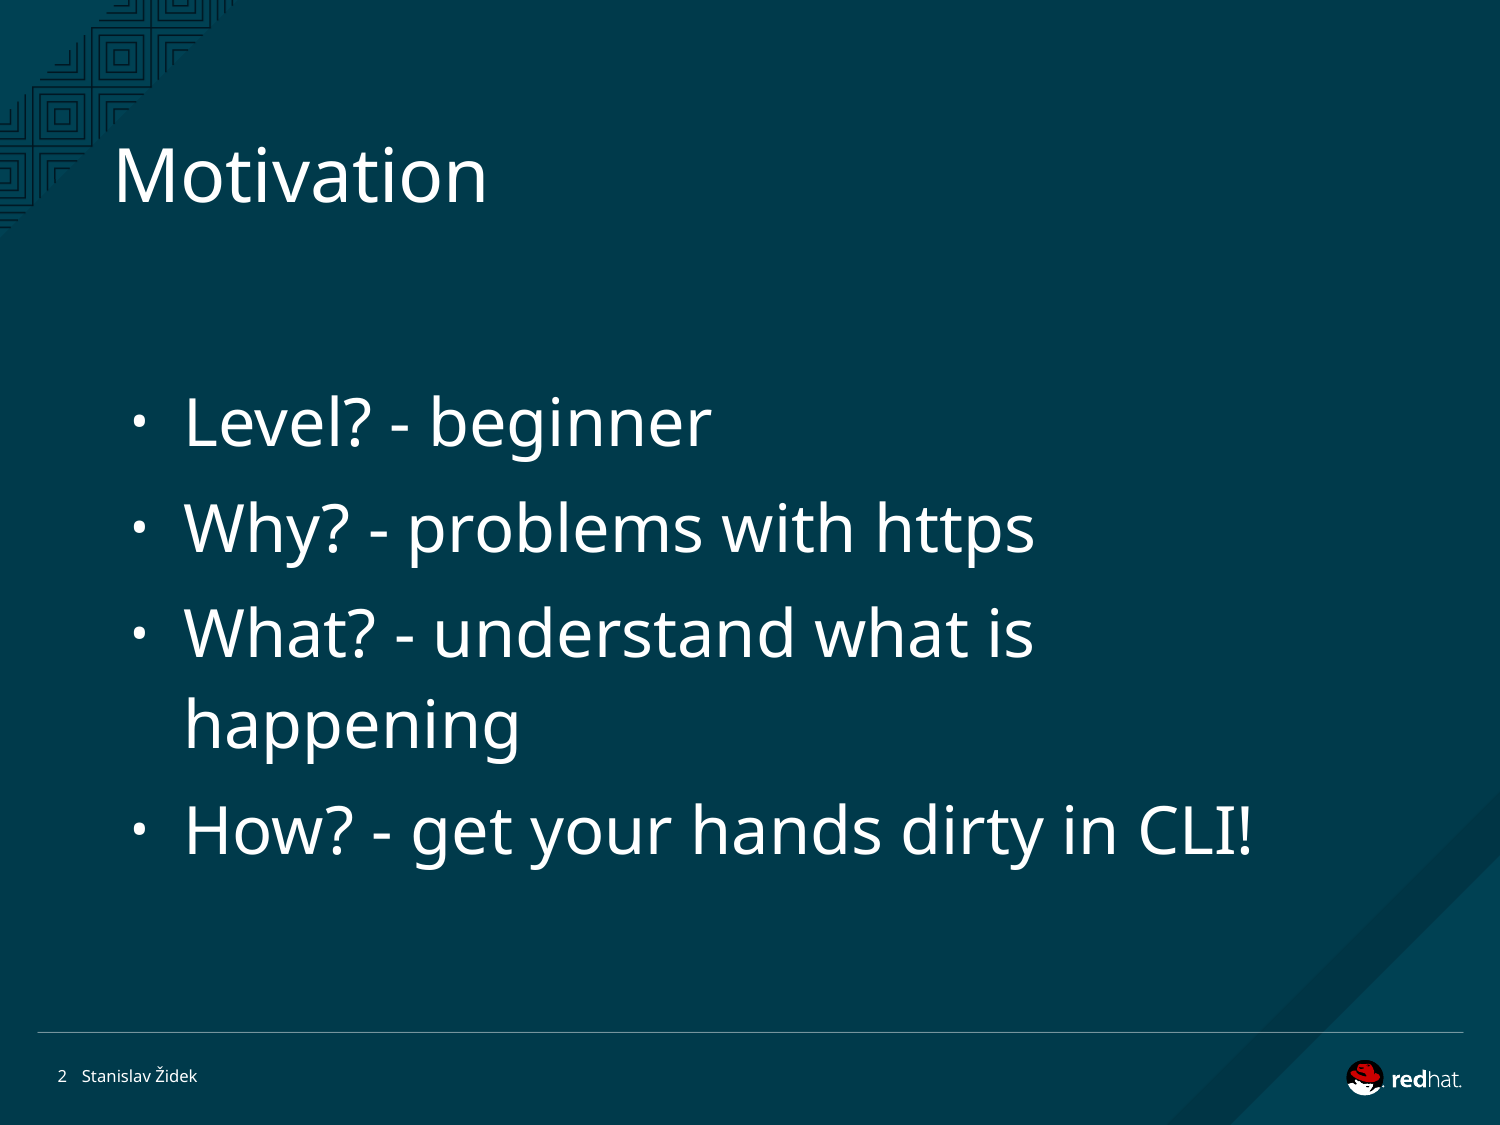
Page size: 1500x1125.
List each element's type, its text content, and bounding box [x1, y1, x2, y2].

title Motivation [112, 0, 1388, 225]
list Level? - beginner Why? - problems with https What? - understand what is happening How? - get your hands dirty in CLI! [112, 375, 1388, 1028]
